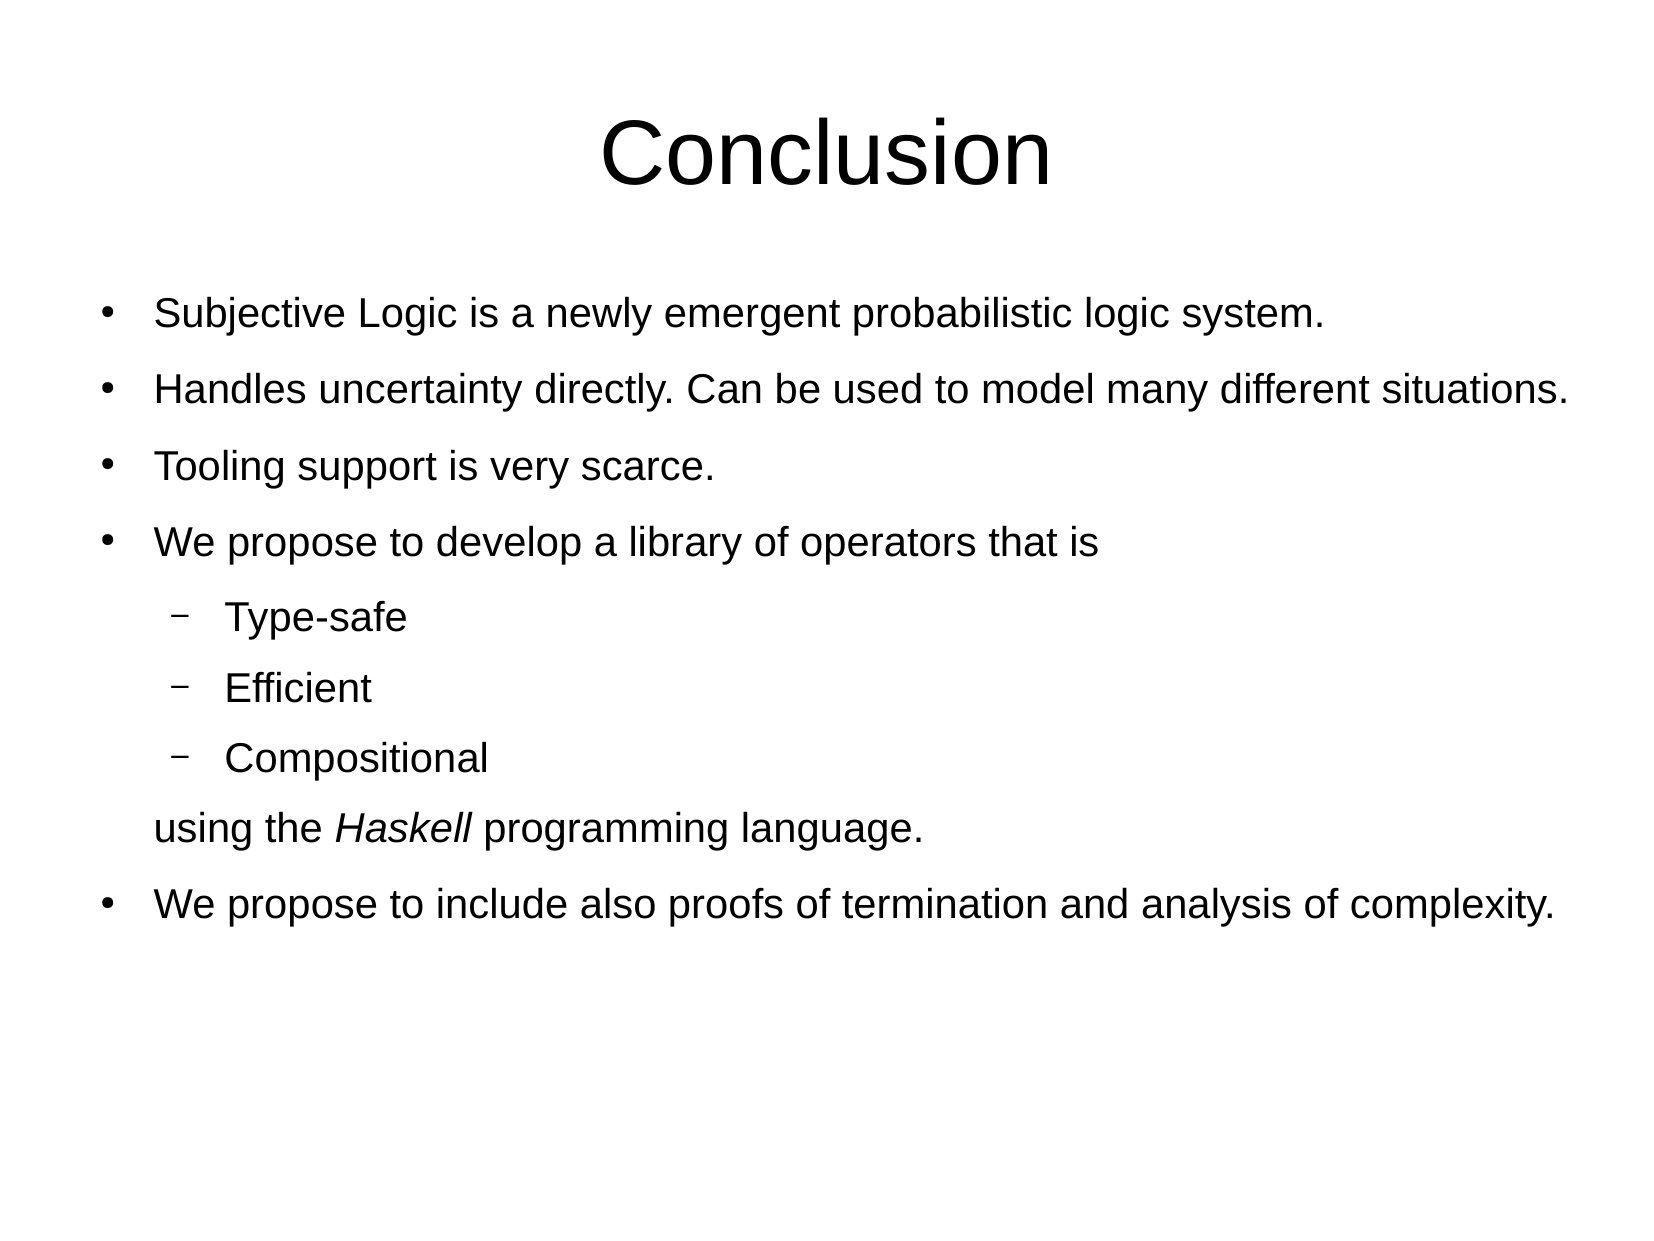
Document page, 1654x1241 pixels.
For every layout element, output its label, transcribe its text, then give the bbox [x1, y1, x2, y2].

title Conclusion [82, 49, 1571, 257]
list Subjective Logic is a newly emergent probabilistic logic system. Handles uncertainty directly. Can be used to model many different situations. Tooling support is very scarce. We propose to develop a library of operators that is Type-safe Efficient Compositional using the Haskell programming language. We propose to include also proofs of termination and analysis of complexity. [82, 290, 1571, 1010]
